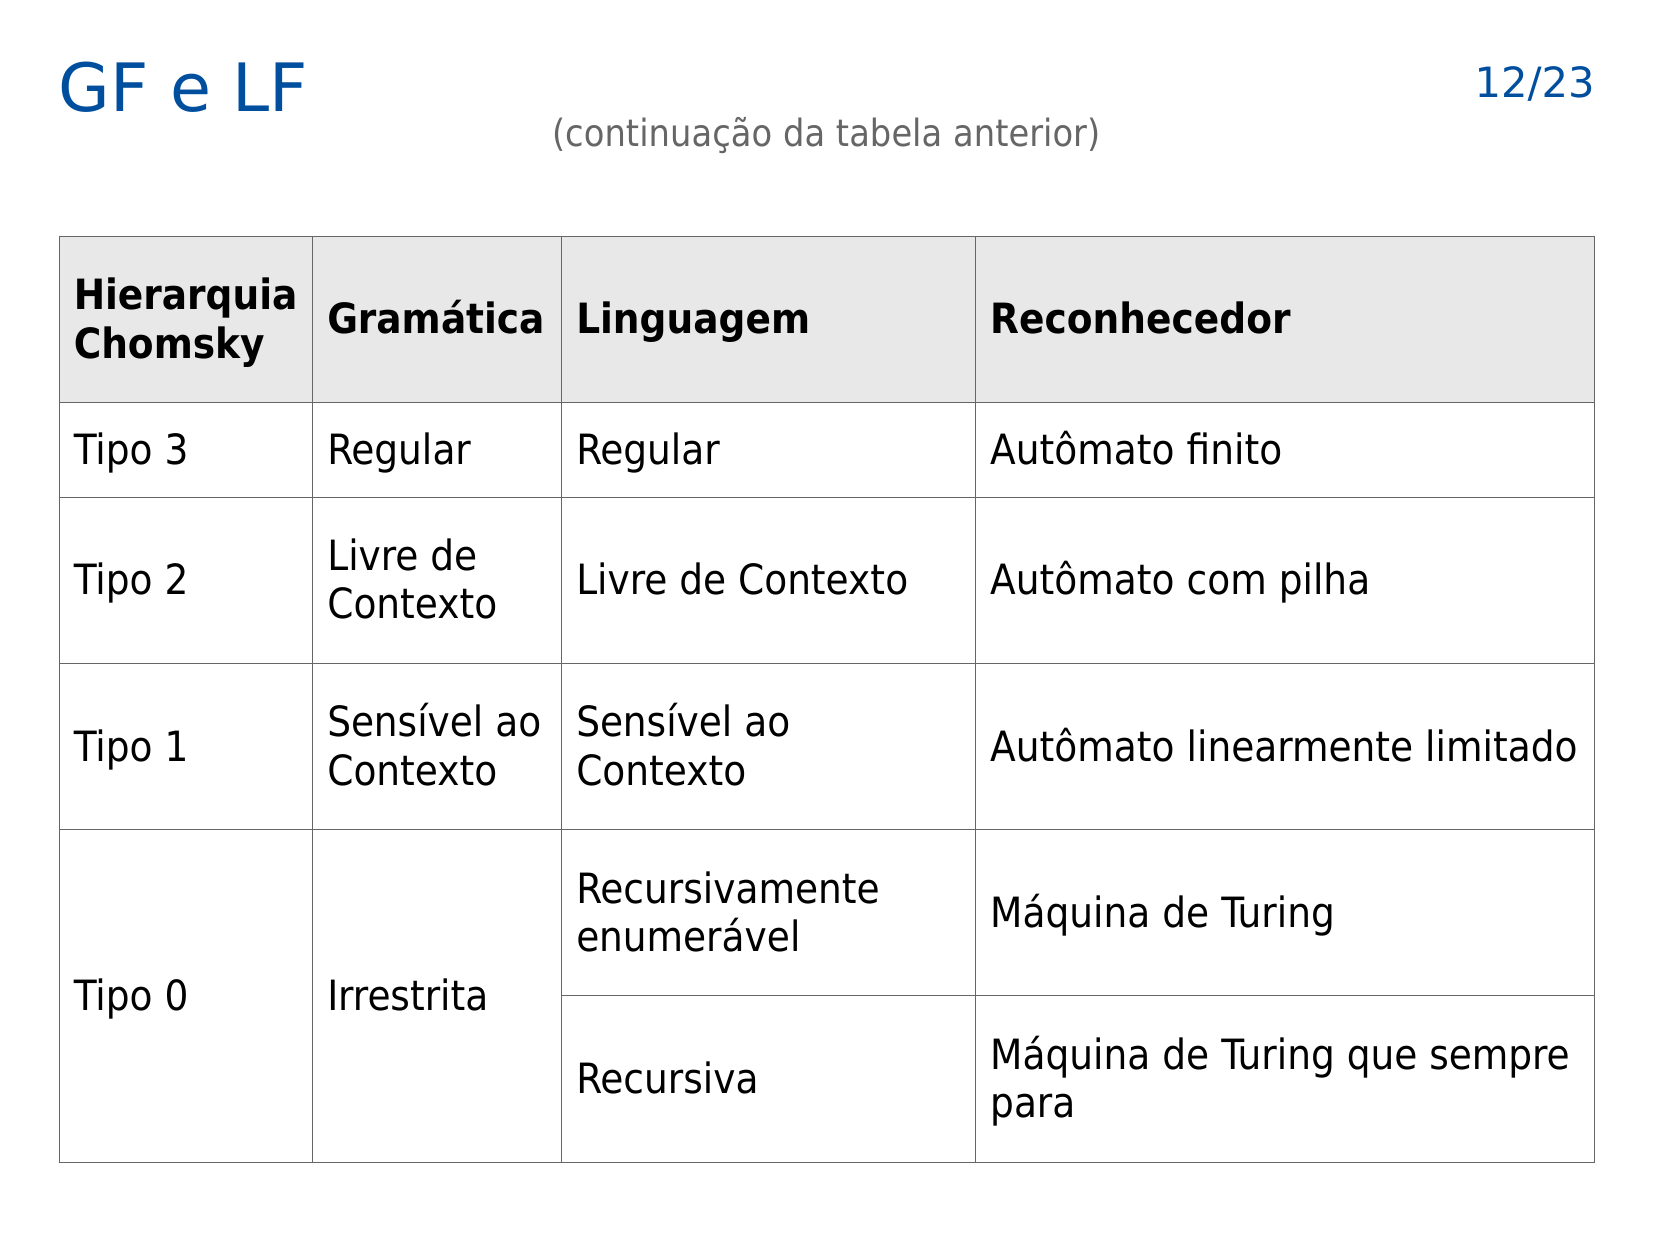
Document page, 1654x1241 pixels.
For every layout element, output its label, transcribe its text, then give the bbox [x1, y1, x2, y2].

table_cell Recursiva [562, 996, 975, 1162]
table_cell Sensível ao Contexto [562, 664, 975, 829]
table_cell Livre de Contexto [313, 498, 561, 663]
table_cell Tipo 2 [60, 498, 312, 663]
table_cell Irrestrita [313, 830, 561, 1162]
table_header Reconhecedor [976, 237, 1594, 402]
table_cell Máquina de Turing [976, 830, 1594, 995]
table_cell Regular [313, 403, 561, 497]
table_header Gramática [313, 237, 561, 402]
table_cell Máquina de Turing que sempre para [976, 996, 1594, 1162]
table_cell Livre de Contexto [562, 498, 975, 663]
table_cell Autômato linearmente limitado [976, 664, 1594, 829]
table_cell Tipo 1 [60, 664, 312, 829]
table_cell Regular [562, 403, 975, 497]
table_cell Autômato finito [976, 403, 1594, 497]
table_cell Sensível ao Contexto [313, 664, 561, 829]
table_header Hierarquia Chomsky [60, 237, 312, 402]
table_cell Recursivamente enumerável [562, 830, 975, 995]
table_header Linguagem [562, 237, 975, 402]
title GF e LF [59, 29, 1625, 148]
text_box (continuação da tabela anterior) [537, 104, 1116, 163]
table_cell Tipo 3 [60, 403, 312, 497]
table_cell Autômato com pilha [976, 498, 1594, 663]
table_cell Tipo 0 [60, 830, 312, 1162]
